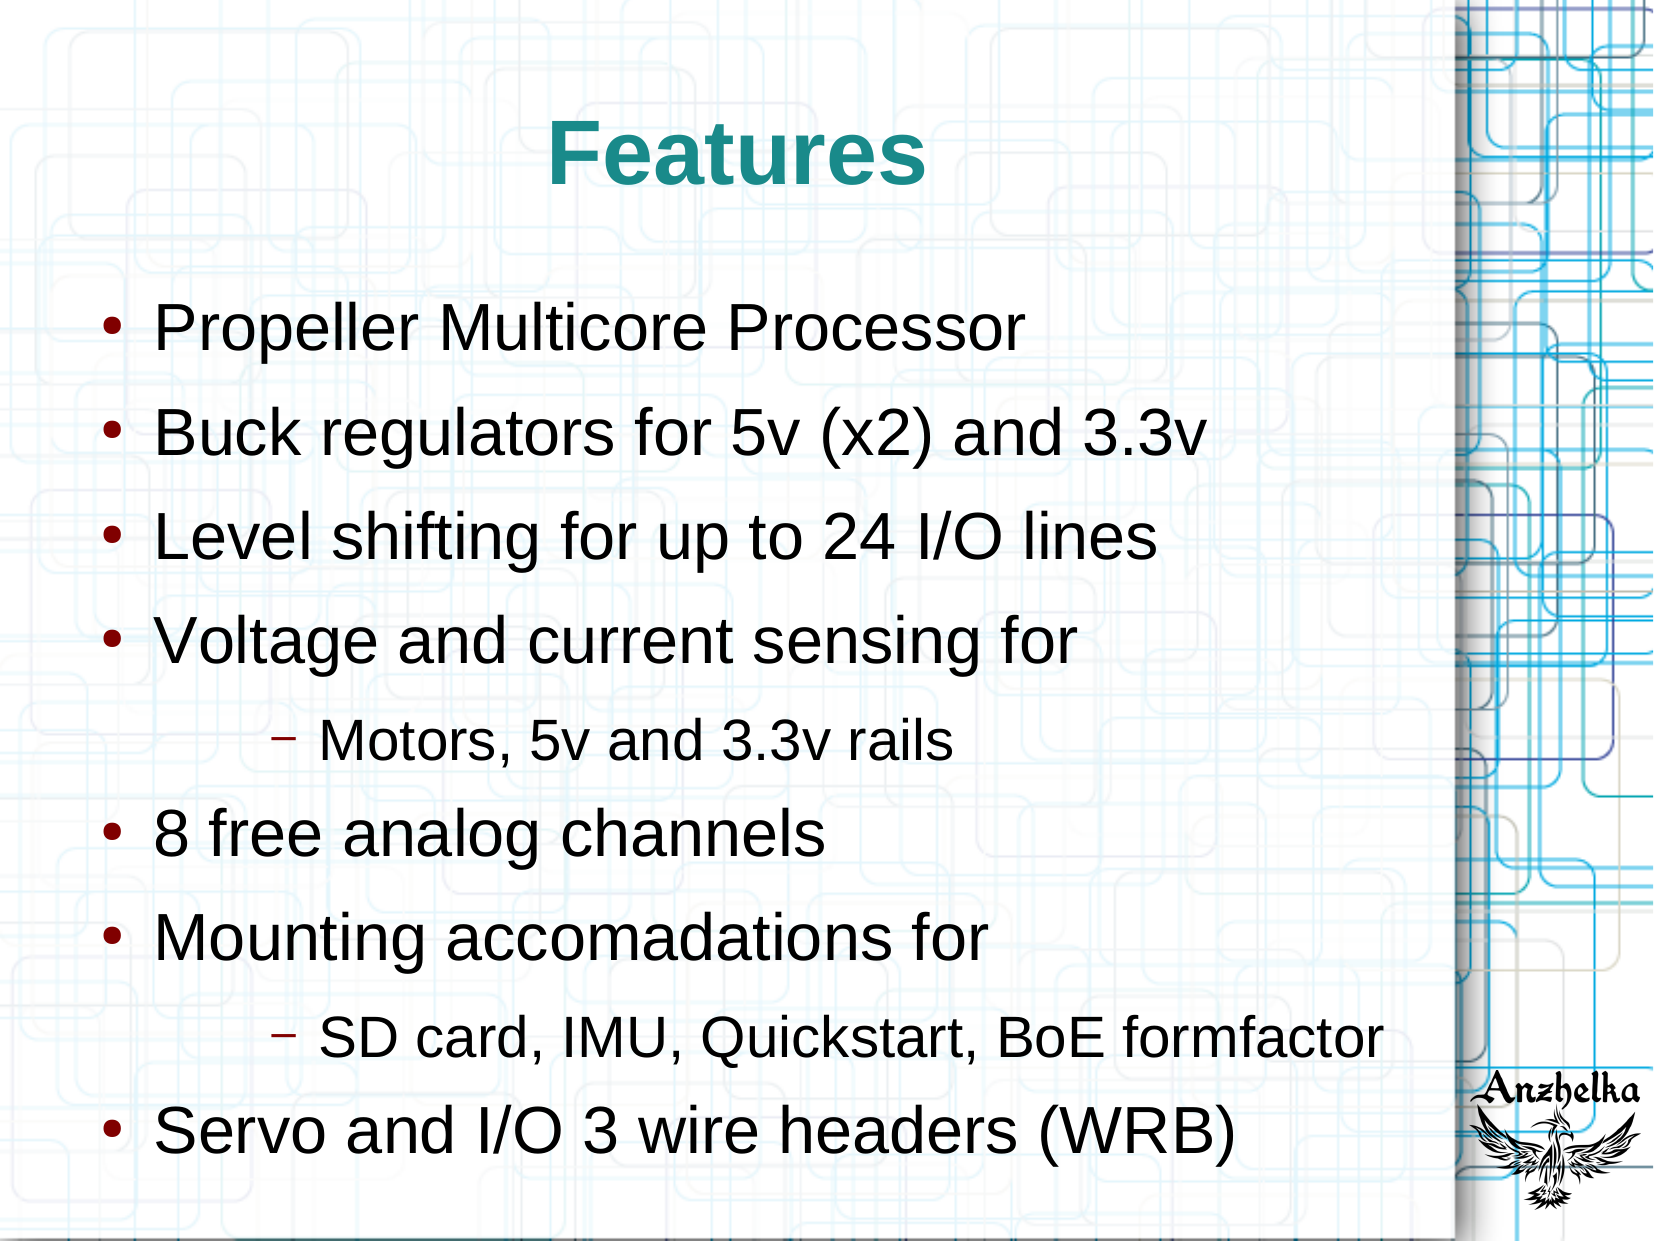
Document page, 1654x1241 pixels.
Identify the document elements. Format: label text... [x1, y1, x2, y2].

list Propeller Multicore Processor Buck regulators for 5v (x2) and 3.3v Level shifting for up to 24 I/O lines Voltage and current sensing for Motors, 5v and 3.3v rails 8 free analog channels Mounting accomadations for SD card, IMU, Quickstart, BoE formfactor Servo and I/O 3 wire headers (WRB) [82, 290, 1417, 1241]
picture [0, 0, 1654, 1241]
title Features [58, 49, 1417, 257]
